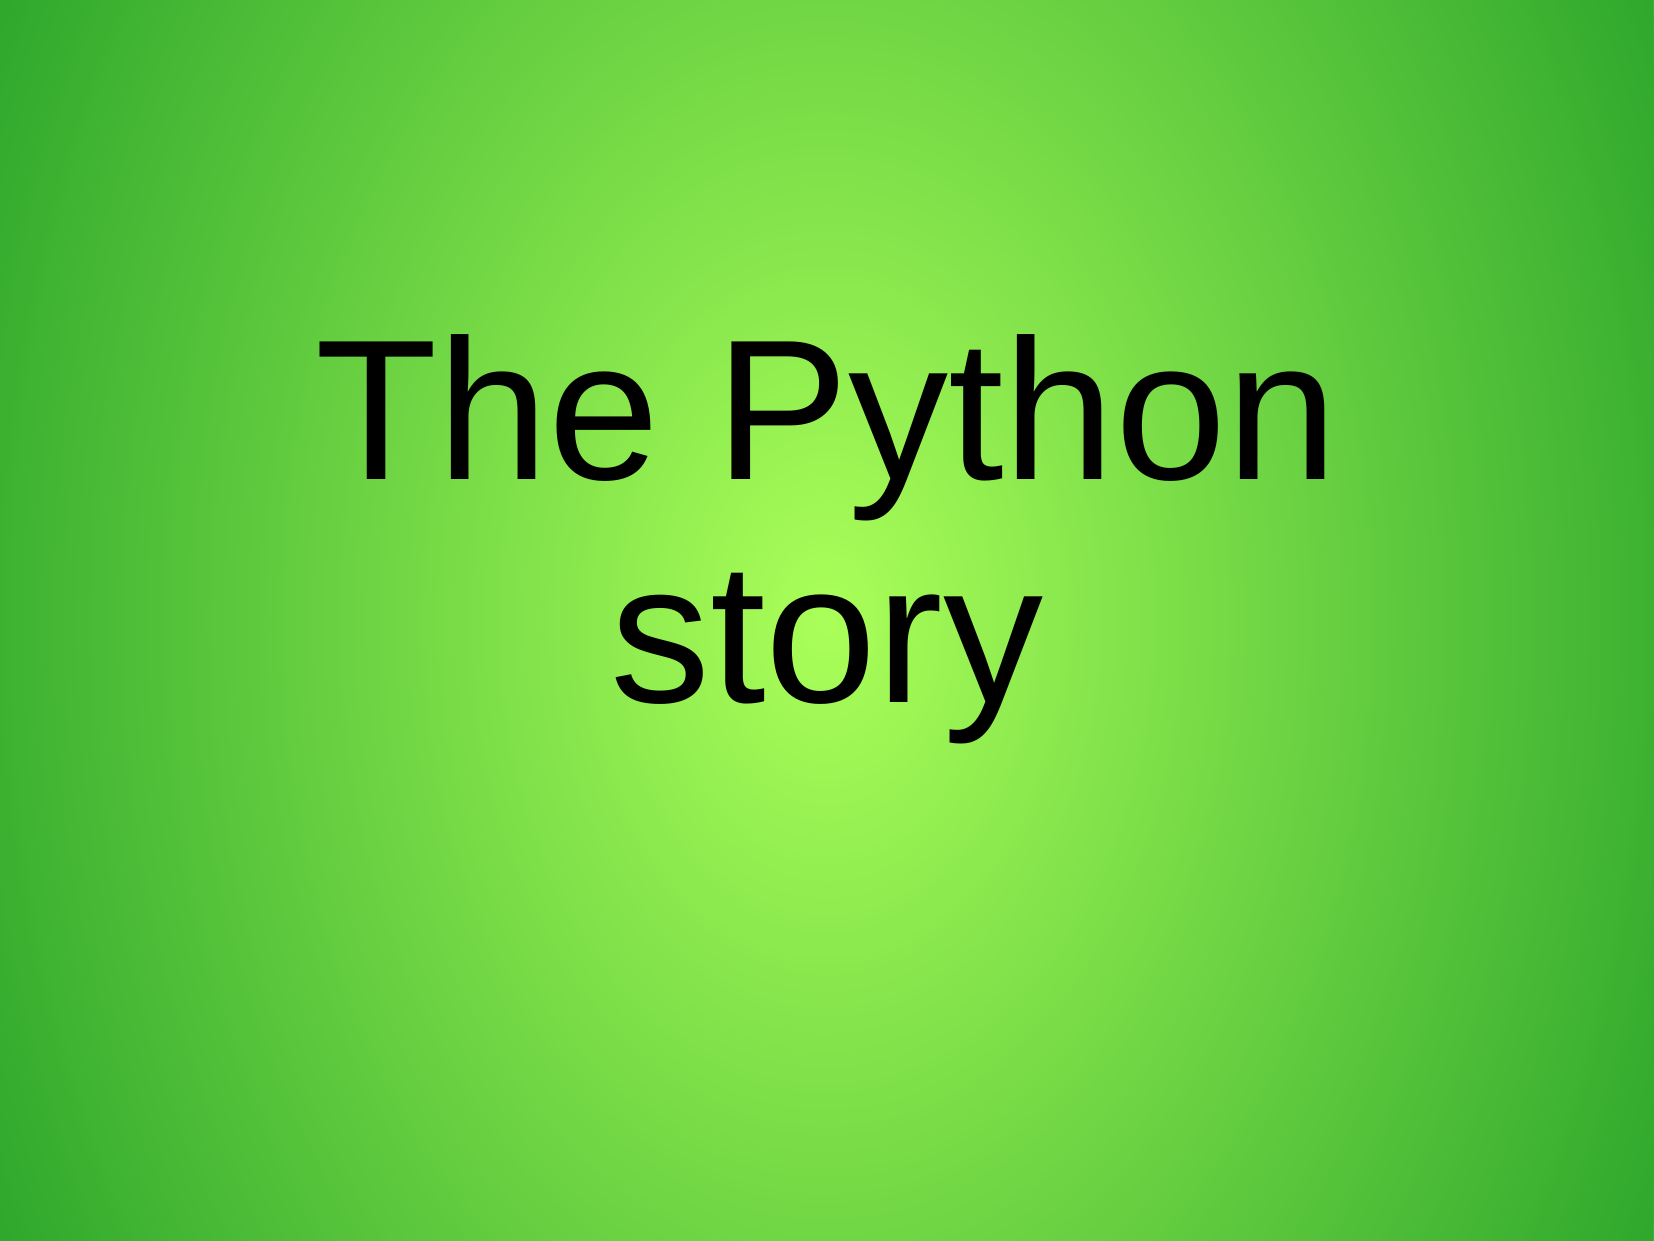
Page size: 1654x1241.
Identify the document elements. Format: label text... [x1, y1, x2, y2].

subtitle The Python story [82, 47, 1571, 997]
